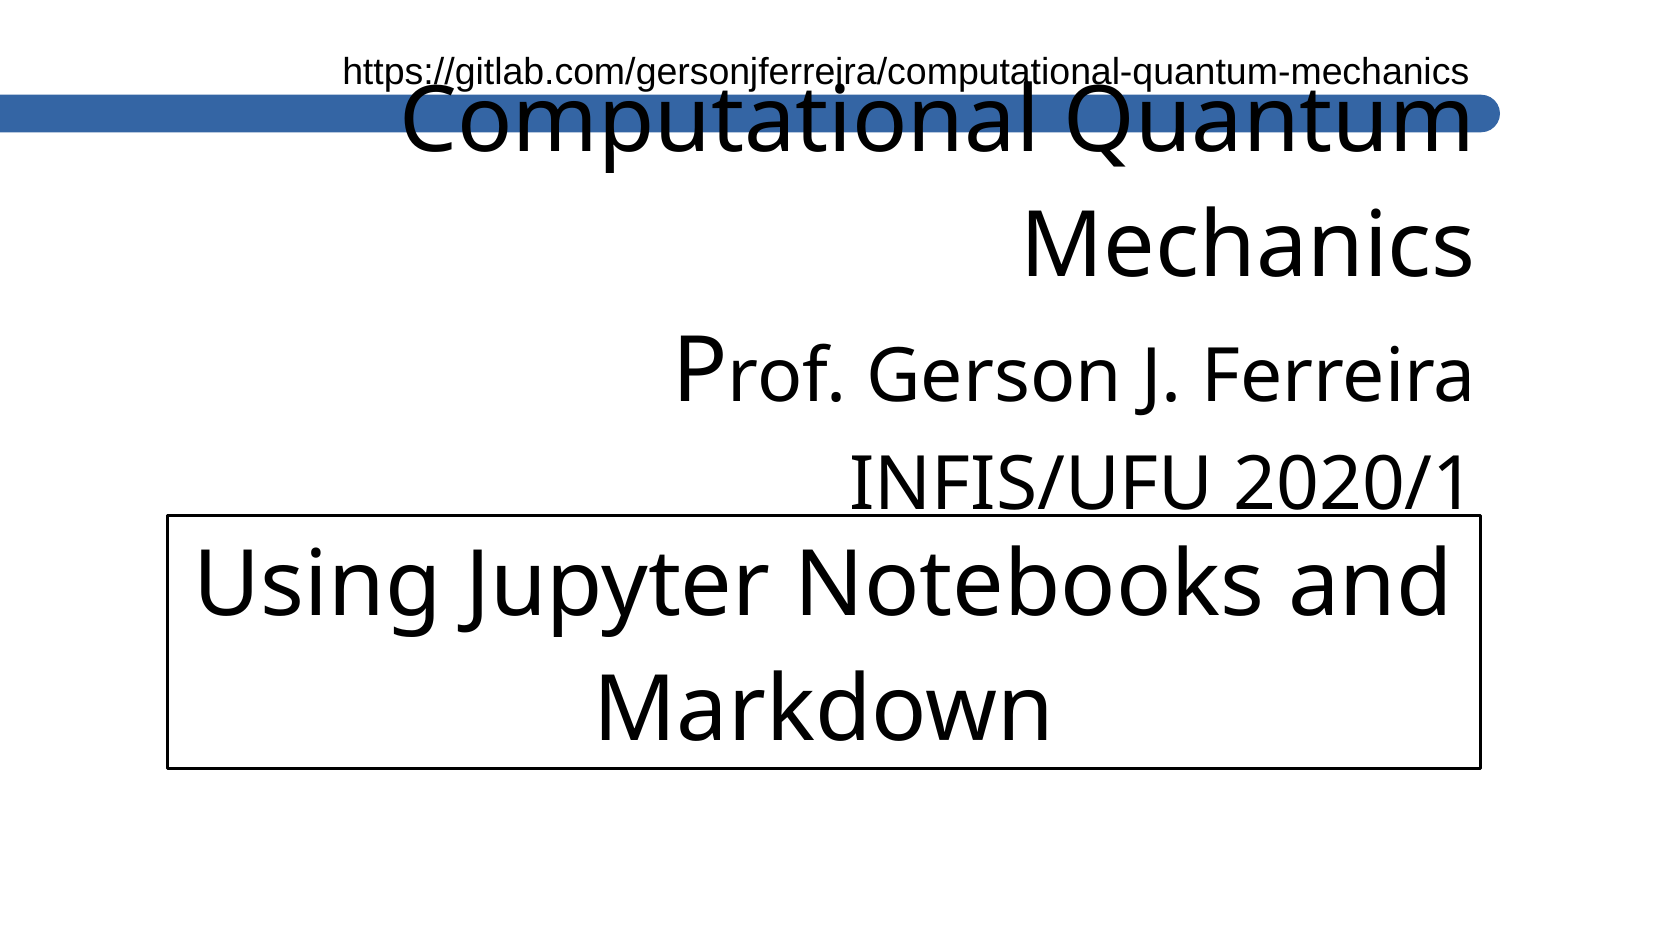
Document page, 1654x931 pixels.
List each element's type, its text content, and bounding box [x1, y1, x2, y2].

title Using Jupyter Notebooks and Markdown [167, 525, 1481, 760]
title Computational Quantum Mechanics Prof. Gerson J. Ferreira INFIS/UFU 2020/1 [351, 129, 1477, 456]
text_box https://gitlab.com/gersonjferreira/computational-quantum-mechanics [292, 42, 1501, 100]
